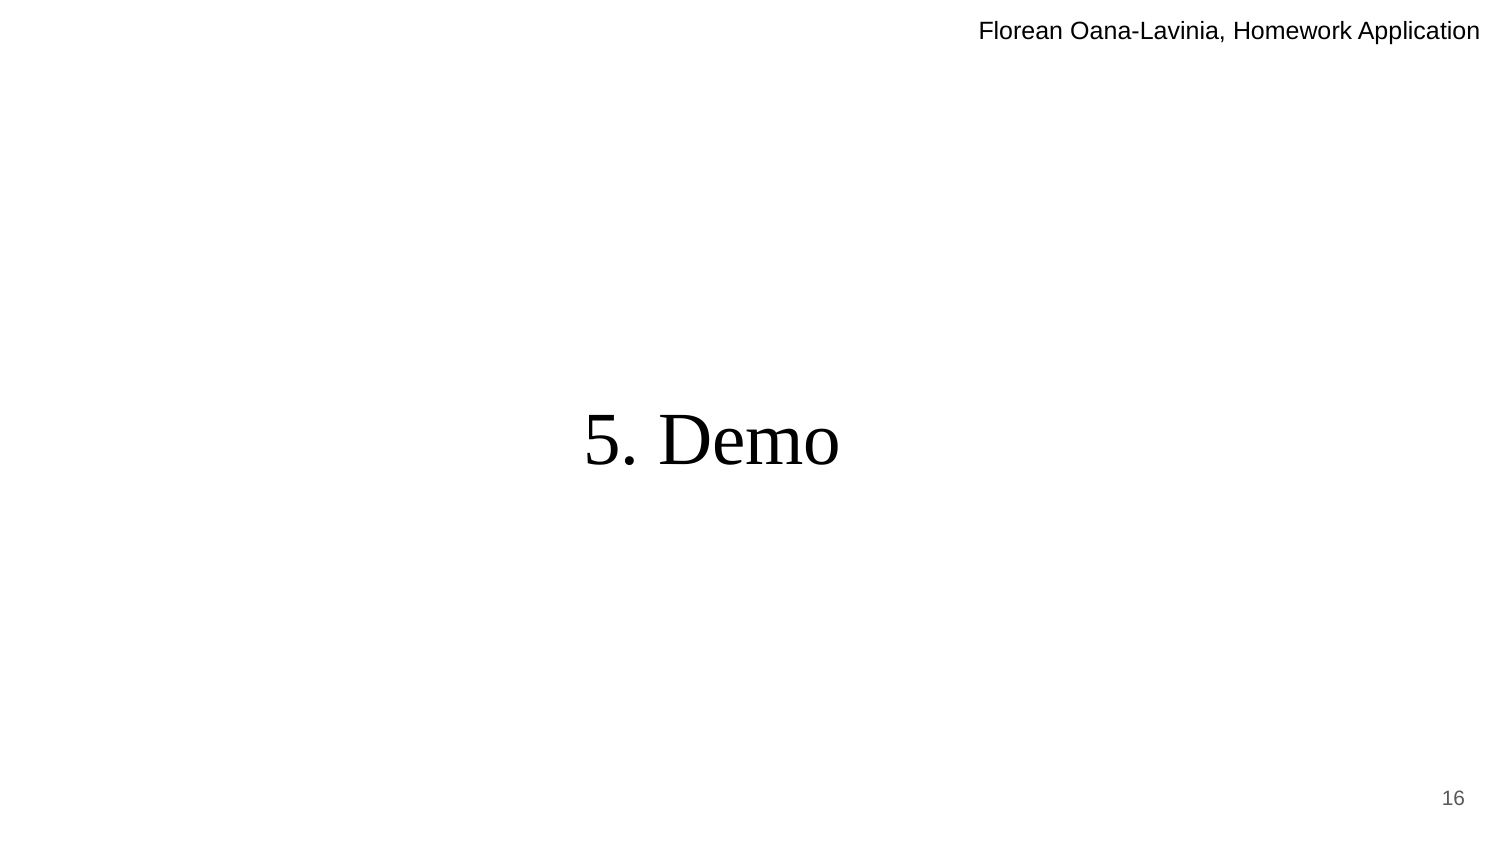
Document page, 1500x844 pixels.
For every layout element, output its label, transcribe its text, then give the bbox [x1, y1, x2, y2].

text_box Florean Oana-Lavinia, Homework Application [963, 0, 1500, 67]
title 5. Demo [568, 374, 932, 469]
slide_number <number> [1389, 764, 1480, 830]
